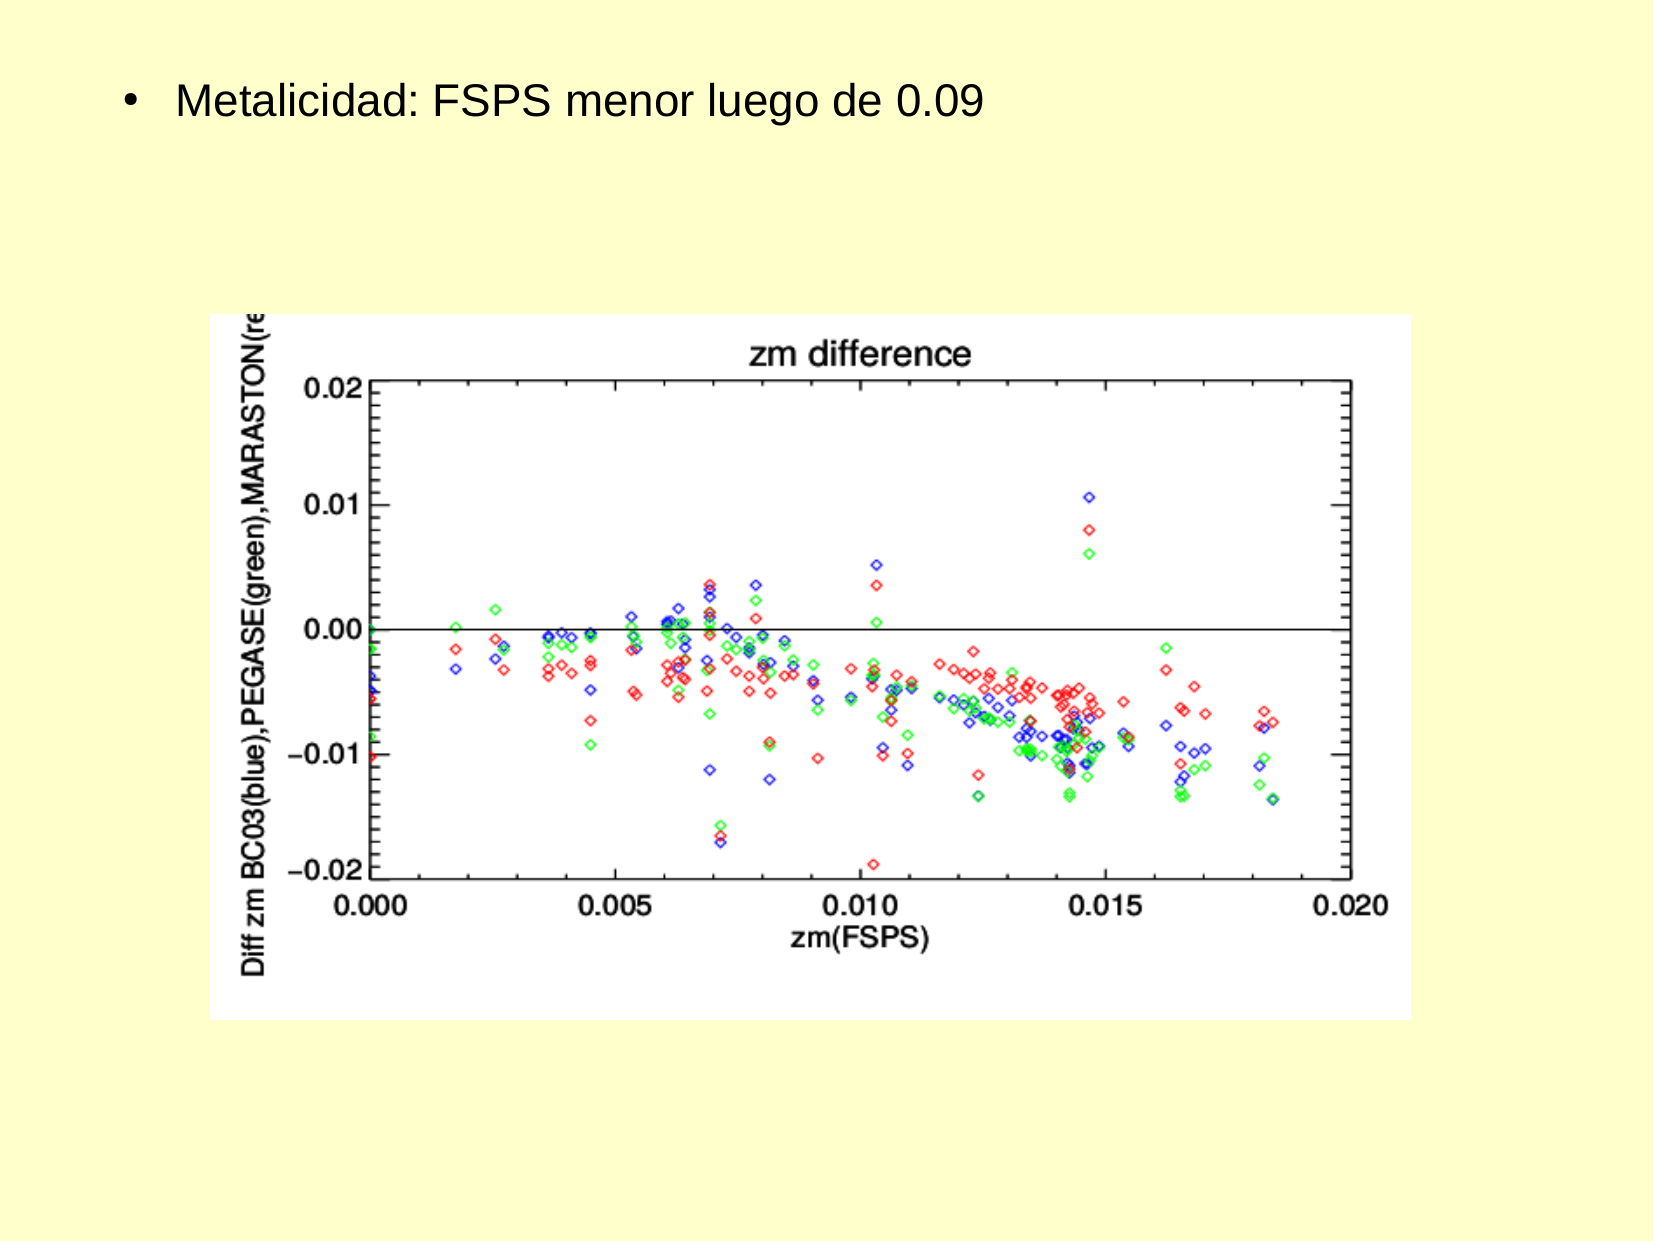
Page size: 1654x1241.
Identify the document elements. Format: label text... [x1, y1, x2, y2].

list Metalicidad: FSPS menor luego de 0.09 [105, 75, 1593, 795]
picture [210, 314, 1411, 1021]
